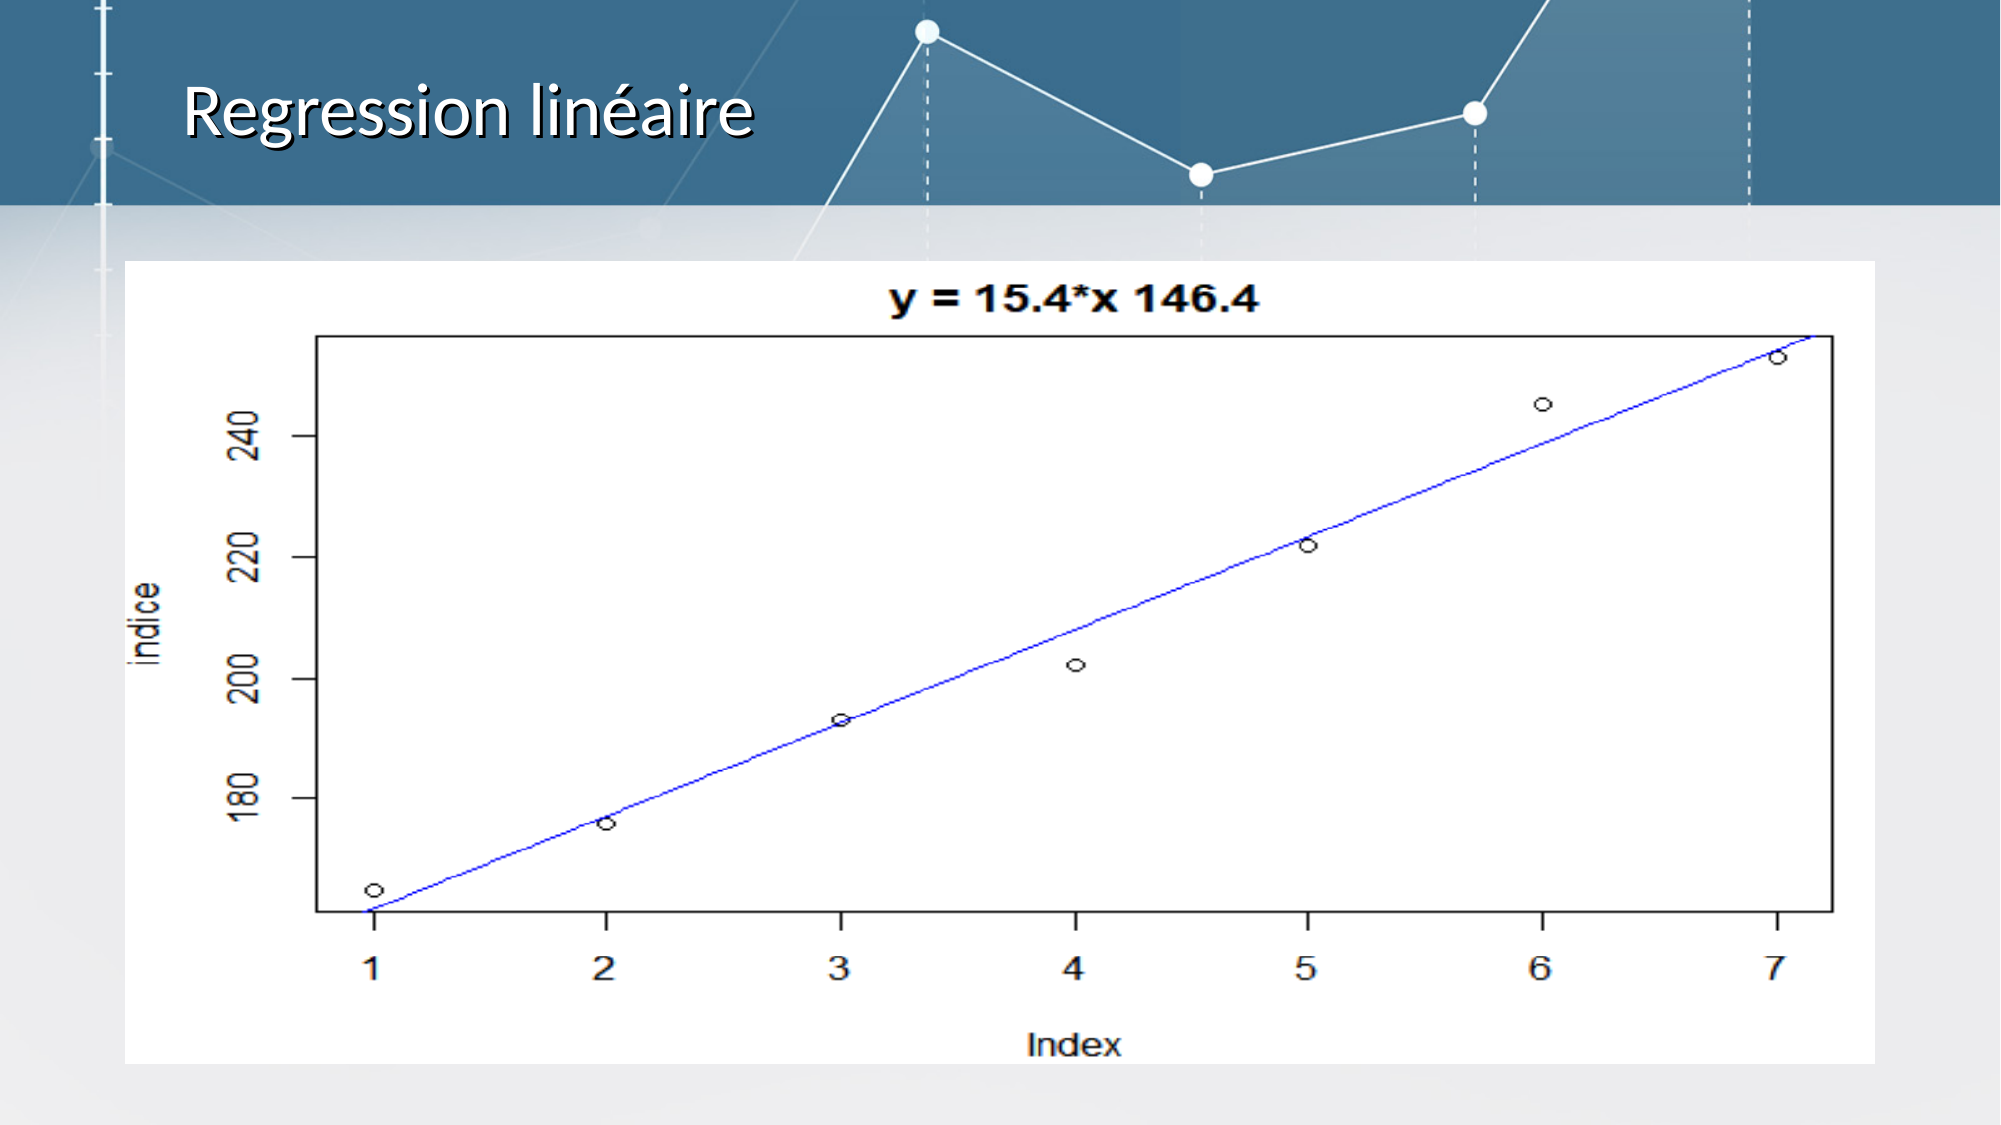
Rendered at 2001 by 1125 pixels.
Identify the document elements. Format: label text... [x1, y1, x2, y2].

picture [125, 261, 1875, 1064]
title Regression linéaire [0, 38, 1371, 173]
